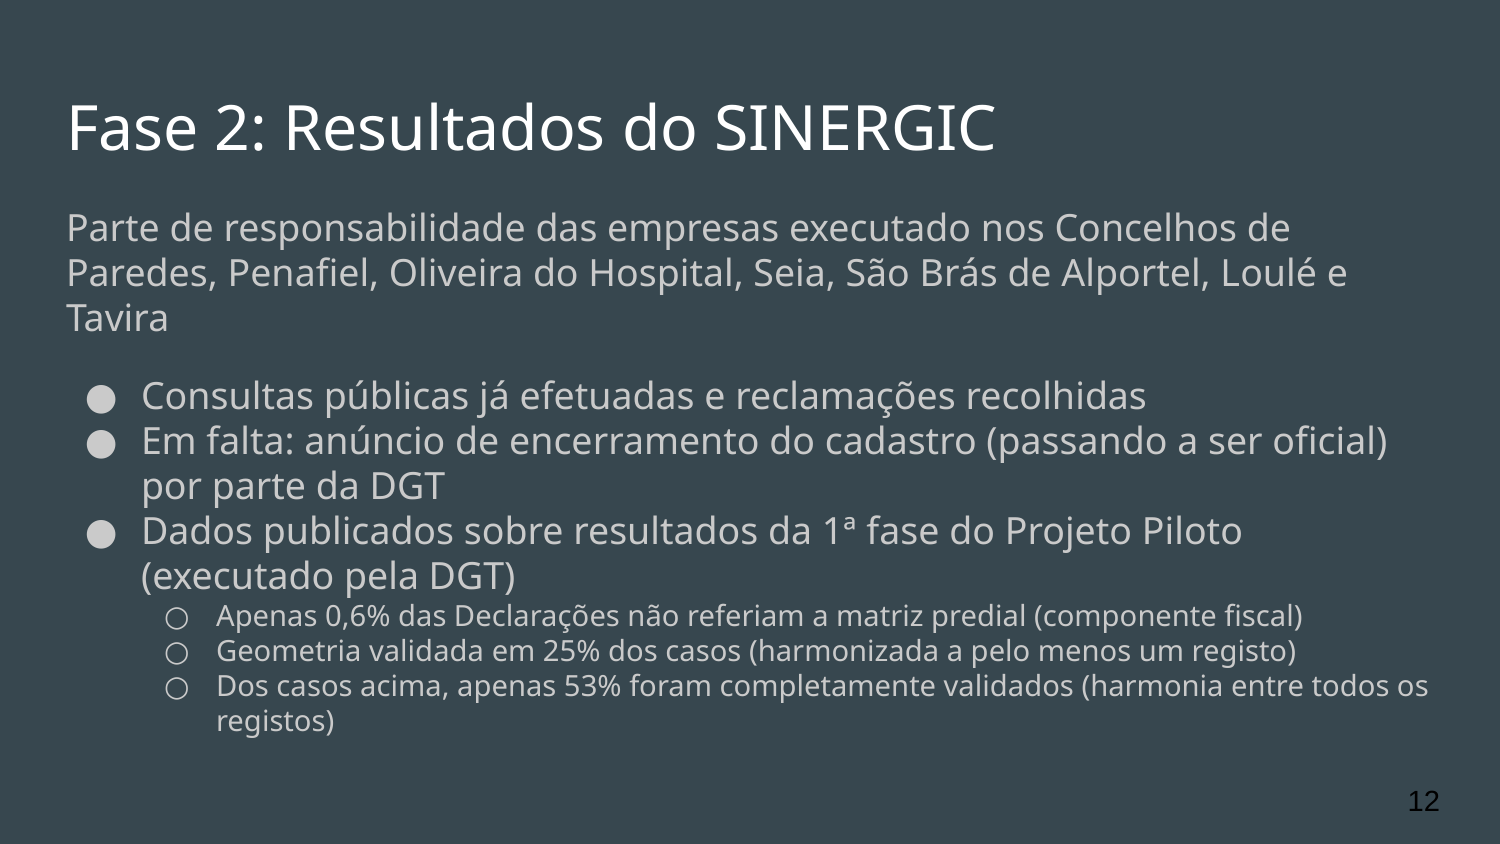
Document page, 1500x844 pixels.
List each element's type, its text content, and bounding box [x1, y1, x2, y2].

title Fase 2: Resultados do SINERGIC [51, 72, 1449, 167]
list Parte de responsabilidade das empresas executado nos Concelhos de Paredes, Penafiel, Oliveira do Hospital, Seia, São Brás de Alportel, Loulé e Tavira Consultas públicas já efetuadas e reclamações recolhidas Em falta: anúncio de encerramento do cadastro (passando a ser oficial) por parte da DGT Dados publicados sobre resultados da 1ª fase do Projeto Piloto (executado pela DGT) Apenas 0,6% das Declarações não referiam a matriz predial (componente fiscal) Geometria validada em 25% dos casos (harmonizada a pelo menos um registo) Dos casos acima, apenas 53% foram completamente validados (harmonia entre todos os registos) [51, 189, 1449, 750]
slide_number <number> [1392, 767, 1483, 833]
